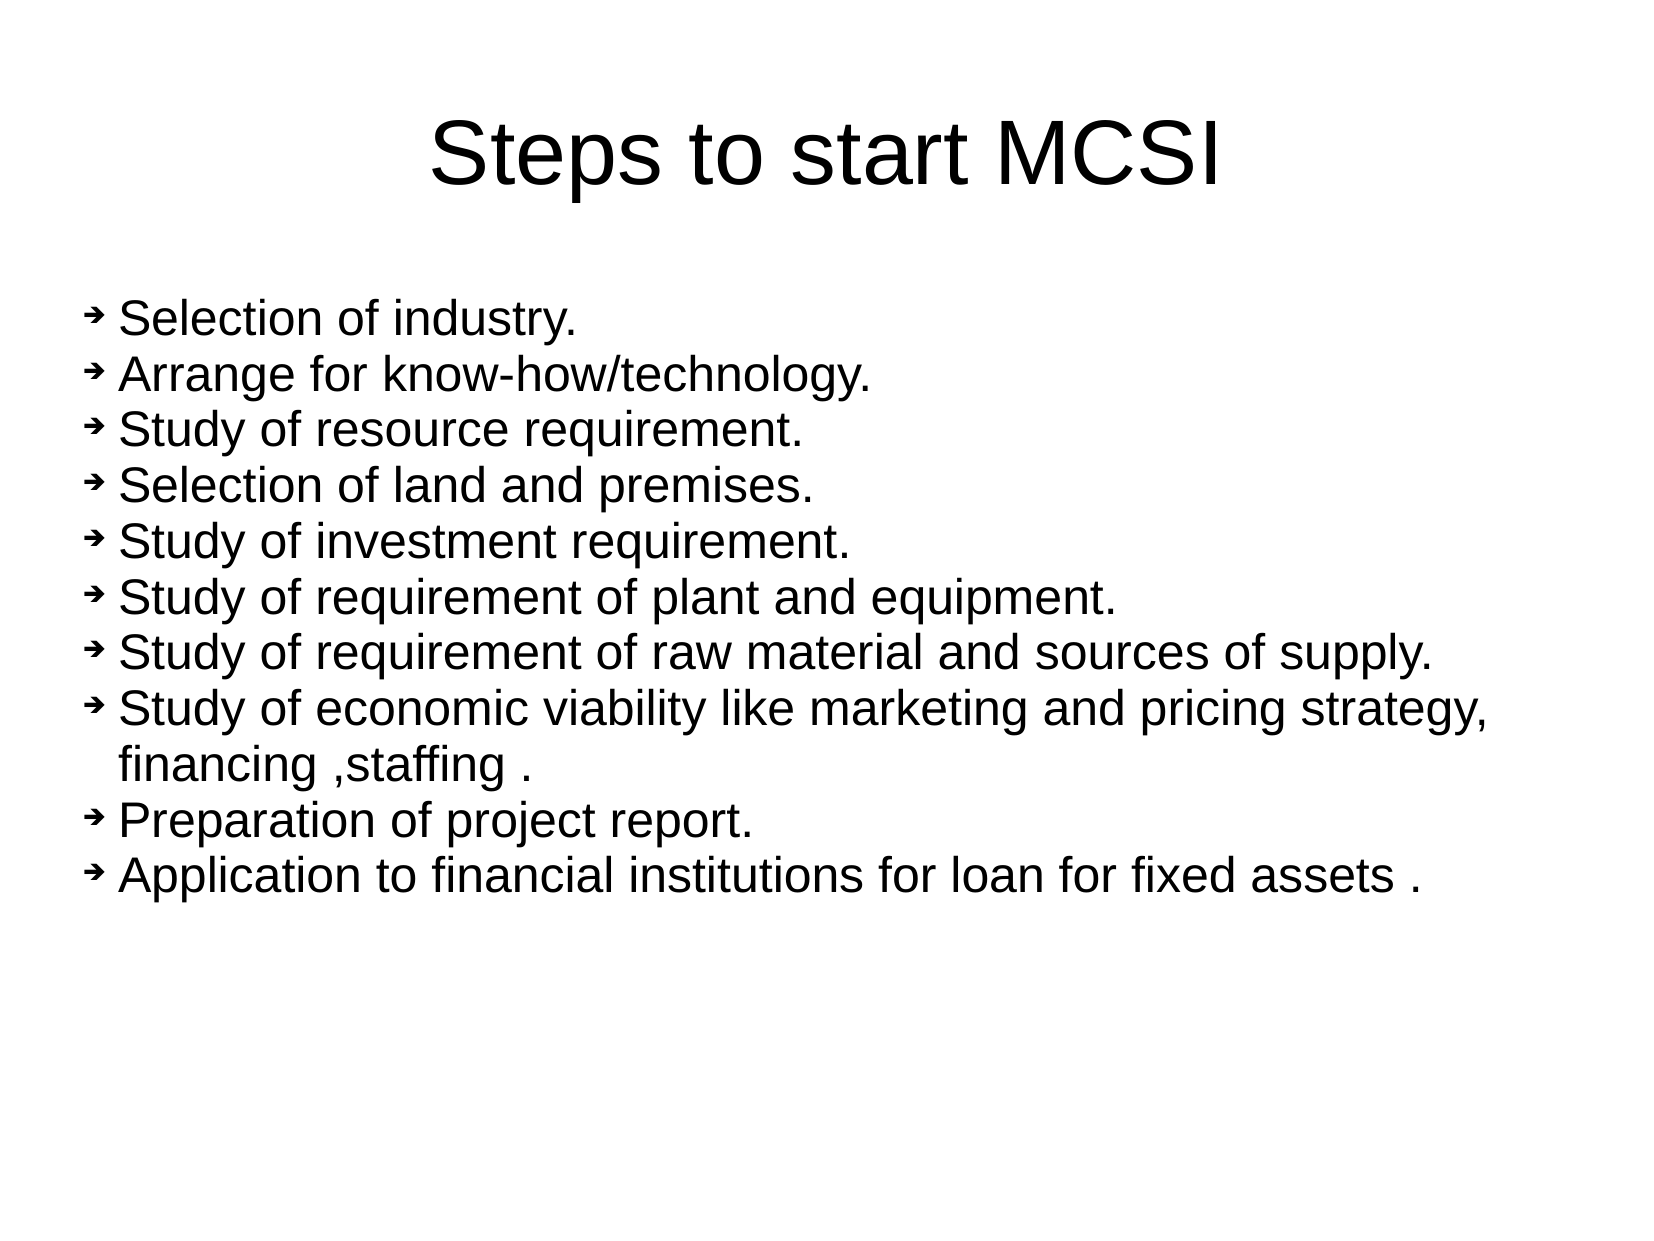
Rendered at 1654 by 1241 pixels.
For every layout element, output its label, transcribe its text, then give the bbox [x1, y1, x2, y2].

title Steps to start MCSI [82, 49, 1571, 257]
subtitle Selection of industry. Arrange for know-how/technology. Study of resource requirement. Selection of land and premises. Study of investment requirement. Study of requirement of plant and equipment. Study of requirement of raw material and sources of supply. Study of economic viability like marketing and pricing strategy, financing ,staffing . Preparation of project report. Application to financial institutions for loan for fixed assets . [82, 290, 1571, 1010]
